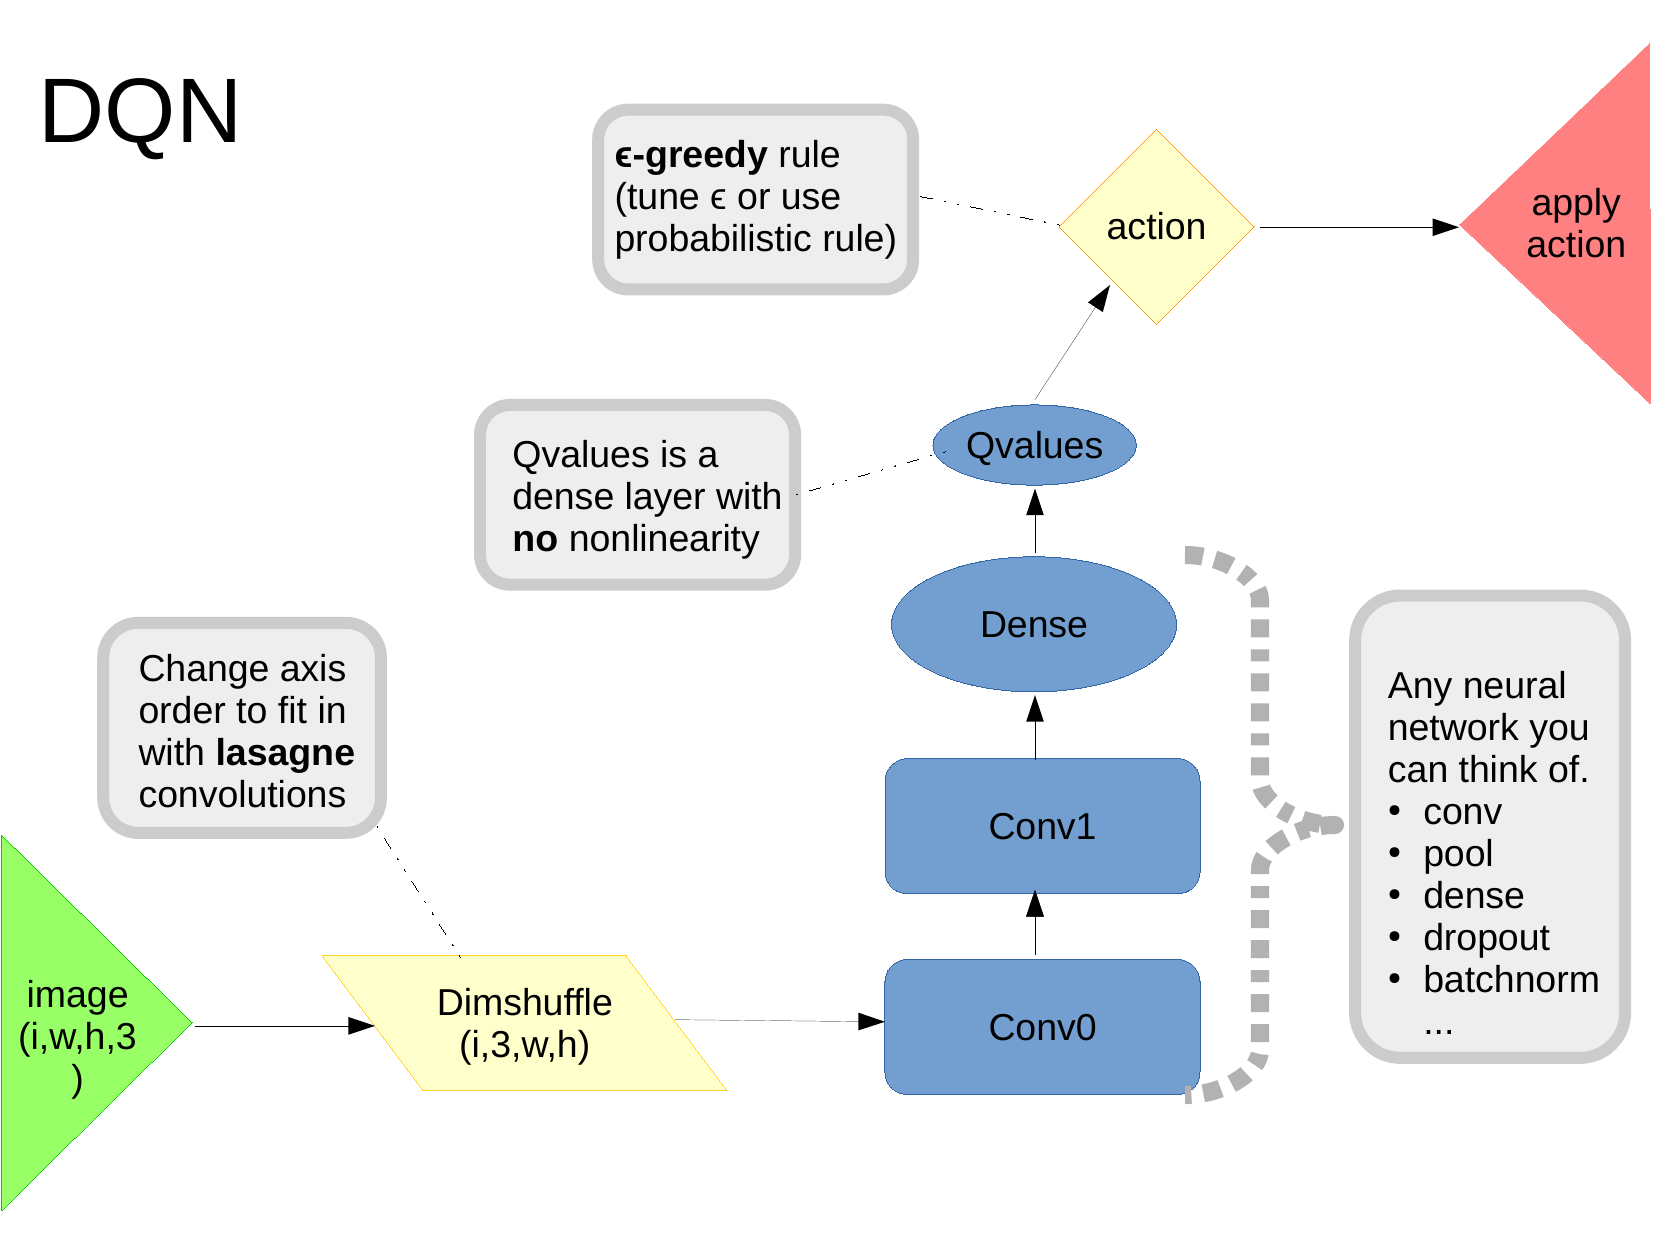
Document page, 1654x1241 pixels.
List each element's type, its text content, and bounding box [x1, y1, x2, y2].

text_box Any neural network you can think of. conv pool dense dropout batchnorm ... [1373, 657, 1654, 1051]
text_box Dense [891, 556, 1177, 692]
text_box Qvalues [932, 404, 1137, 486]
text_box Qvalues is a dense layer with no nonlinearity [497, 426, 813, 568]
text_box ϵ-greedy rule (tune ϵ or use probabilistic rule) [590, 117, 934, 277]
text_box Dimshuffle (i,3,w,h) [322, 955, 728, 1091]
text_box image (i,w,h,3) [0, 957, 167, 1075]
text_box [480, 404, 794, 585]
text_box [103, 622, 381, 833]
text_box [1376, 1051, 1604, 1058]
text_box [167, 997, 193, 1048]
text_box DQN [15, 42, 267, 286]
text_box [1520, 282, 1651, 404]
text_box Conv0 [884, 959, 1201, 1095]
text_box Conv1 [885, 758, 1201, 894]
text_box action [1059, 129, 1255, 325]
text_box [1355, 595, 1626, 1049]
text_box [1, 1075, 139, 1211]
text_box [608, 109, 903, 117]
text_box [1, 835, 126, 957]
text_box apply action [1457, 165, 1654, 282]
text_box [603, 277, 908, 290]
text_box [1522, 43, 1650, 165]
text_box Change axis order to fit in with lasagne convolutions [123, 640, 376, 824]
